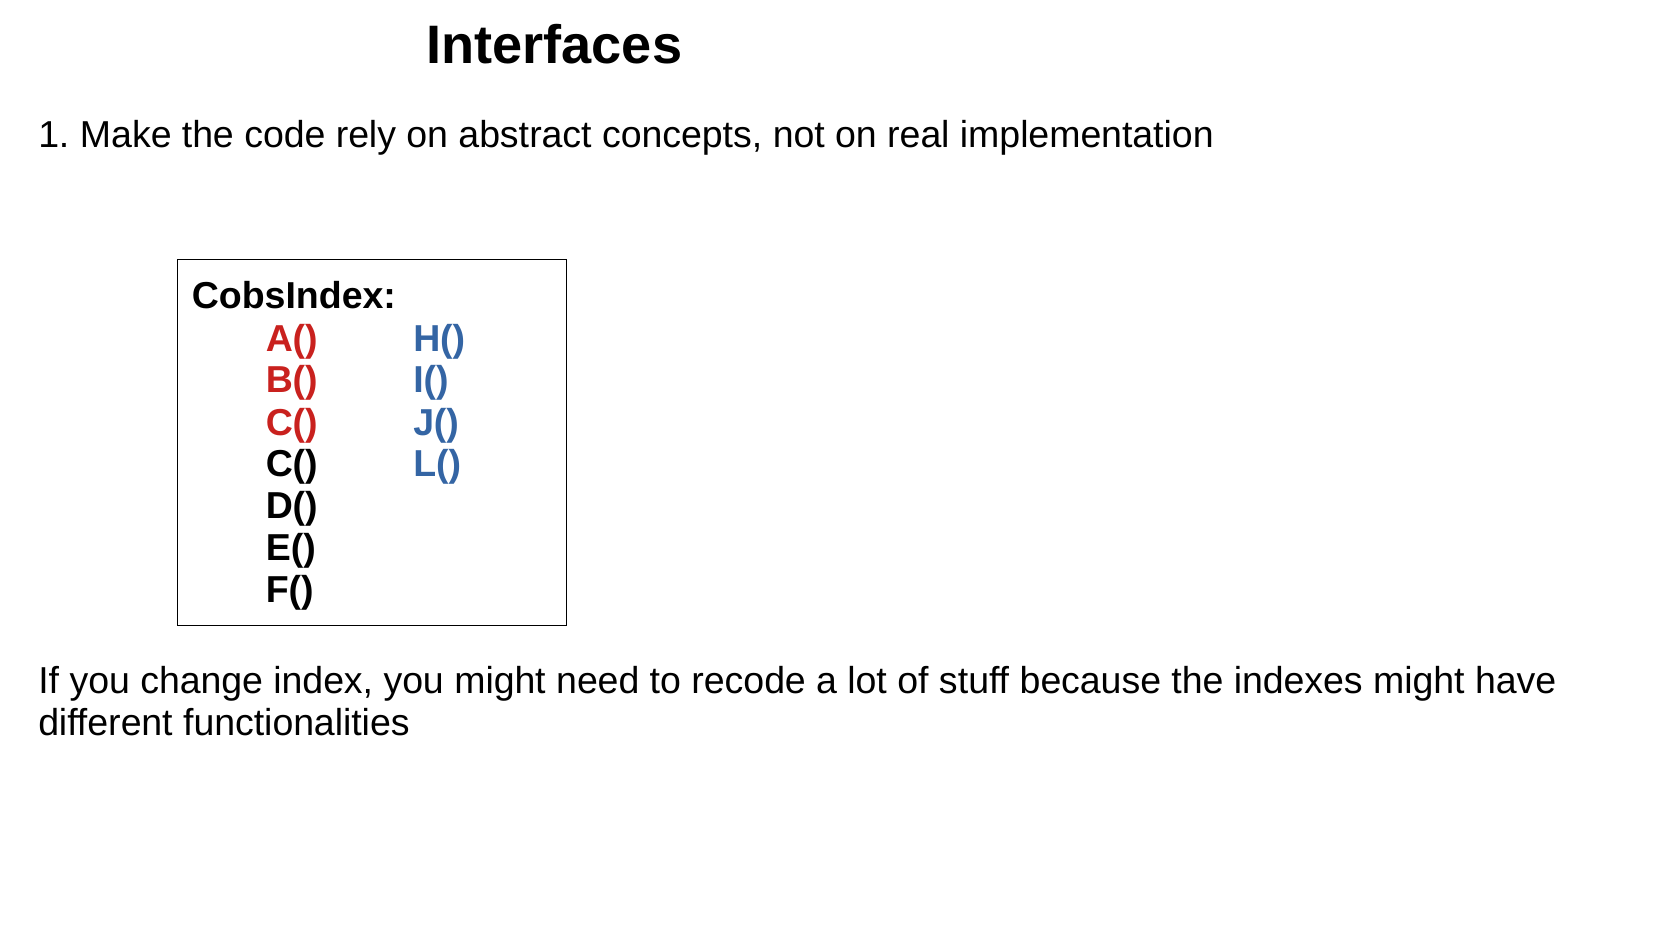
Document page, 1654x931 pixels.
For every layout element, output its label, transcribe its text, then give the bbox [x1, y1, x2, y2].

text_box Interfaces [411, 7, 698, 83]
text_box 1. Make the code rely on abstract concepts, not on real implementation If you change index, you might need to recode a lot of stuff because the indexes might have different functionalities [23, 106, 1607, 751]
text_box CobsIndex: A() H() B() I() C() J() C() L() D() E() F() [177, 259, 567, 626]
